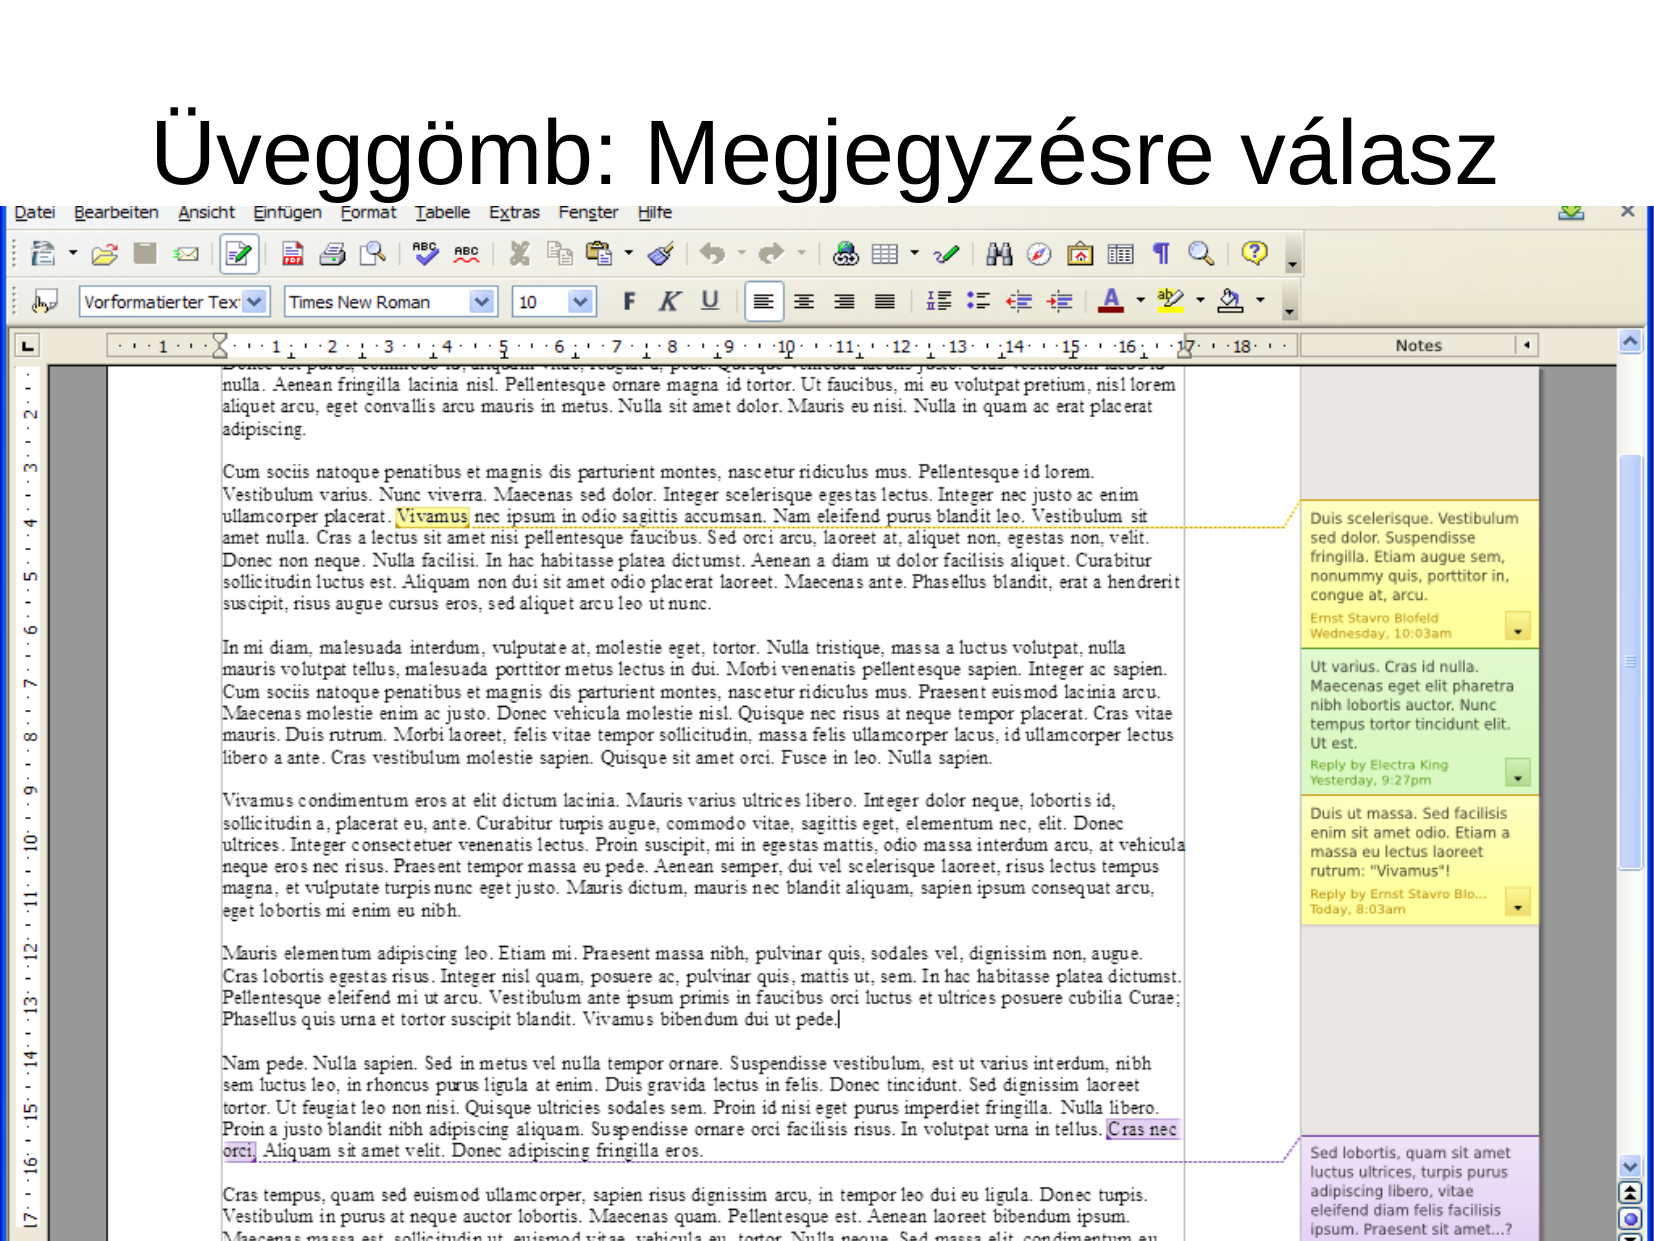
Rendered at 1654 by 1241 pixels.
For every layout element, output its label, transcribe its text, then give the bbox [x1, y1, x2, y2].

picture [0, 206, 1654, 1241]
title Üveggömb: Megjegyzésre válasz [82, 56, 1571, 206]
